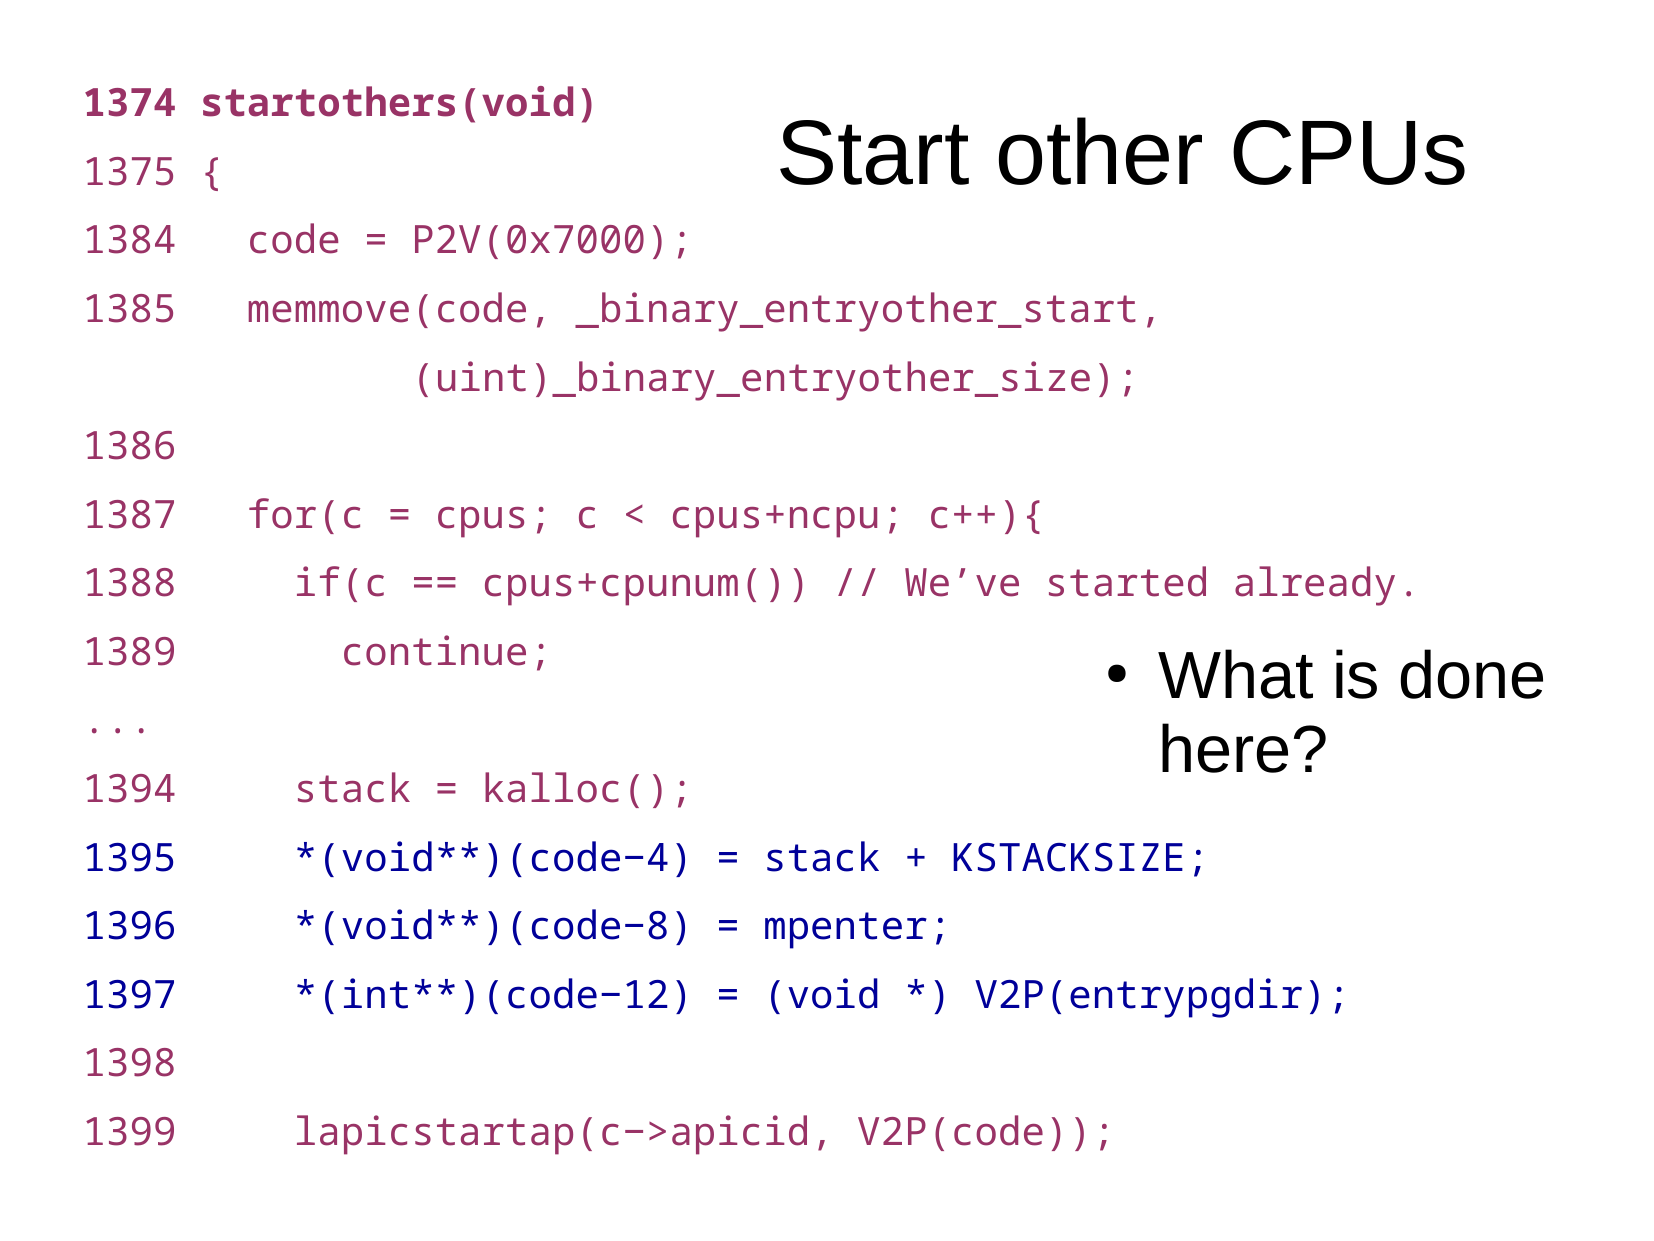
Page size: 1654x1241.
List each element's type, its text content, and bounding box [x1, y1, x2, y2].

title Start other CPUs [675, 49, 1571, 257]
list 1374 startothers(void) 1375 { 1384 code = P2V(0x7000); 1385 memmove(code, _binary_entryother_start, (uint)_binary_entryother_size); 1386 1387 for(c = cpus; c < cpus+ncpu; c++){ 1388 if(c == cpus+cpunum()) // We’ve started already. 1389 continue; ... 1394 stack = kalloc(); 1395 *(void**)(code−4) = stack + KSTACKSIZE; 1396 *(void**)(code−8) = mpenter; 1397 *(int**)(code−12) = (void *) V2P(entrypgdir); 1398 1399 lapicstartap(c−>apicid, V2P(code)); [82, 75, 1571, 1163]
list What is done here? [1087, 637, 1613, 938]
